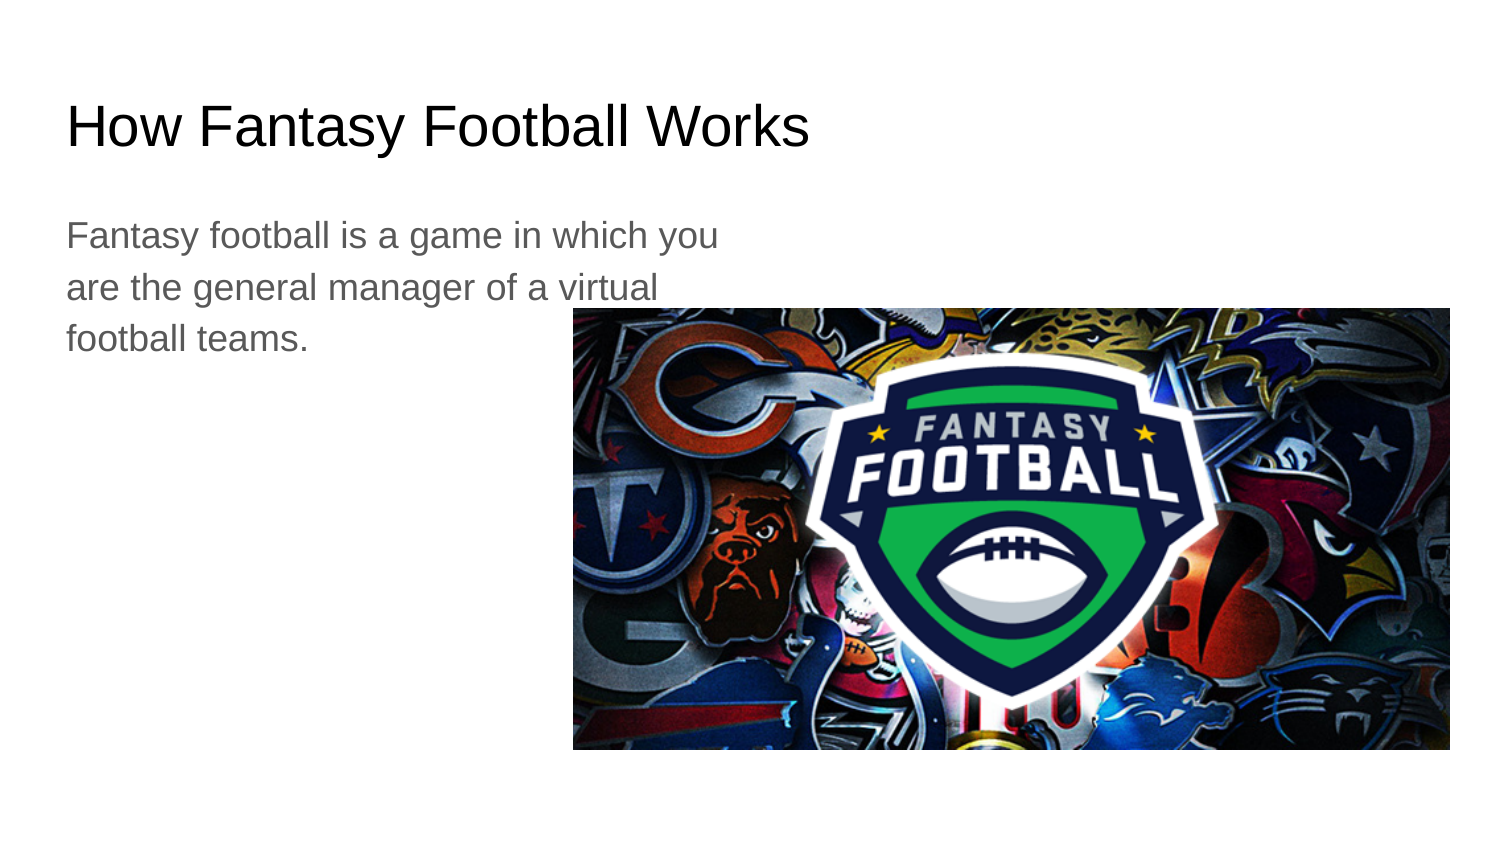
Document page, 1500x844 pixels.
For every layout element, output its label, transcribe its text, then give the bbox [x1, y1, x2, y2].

title How Fantasy Football Works [51, 72, 1449, 167]
picture [573, 308, 1450, 750]
list Fantasy football is a game in which you are the general manager of a virtual football teams. [51, 189, 750, 750]
